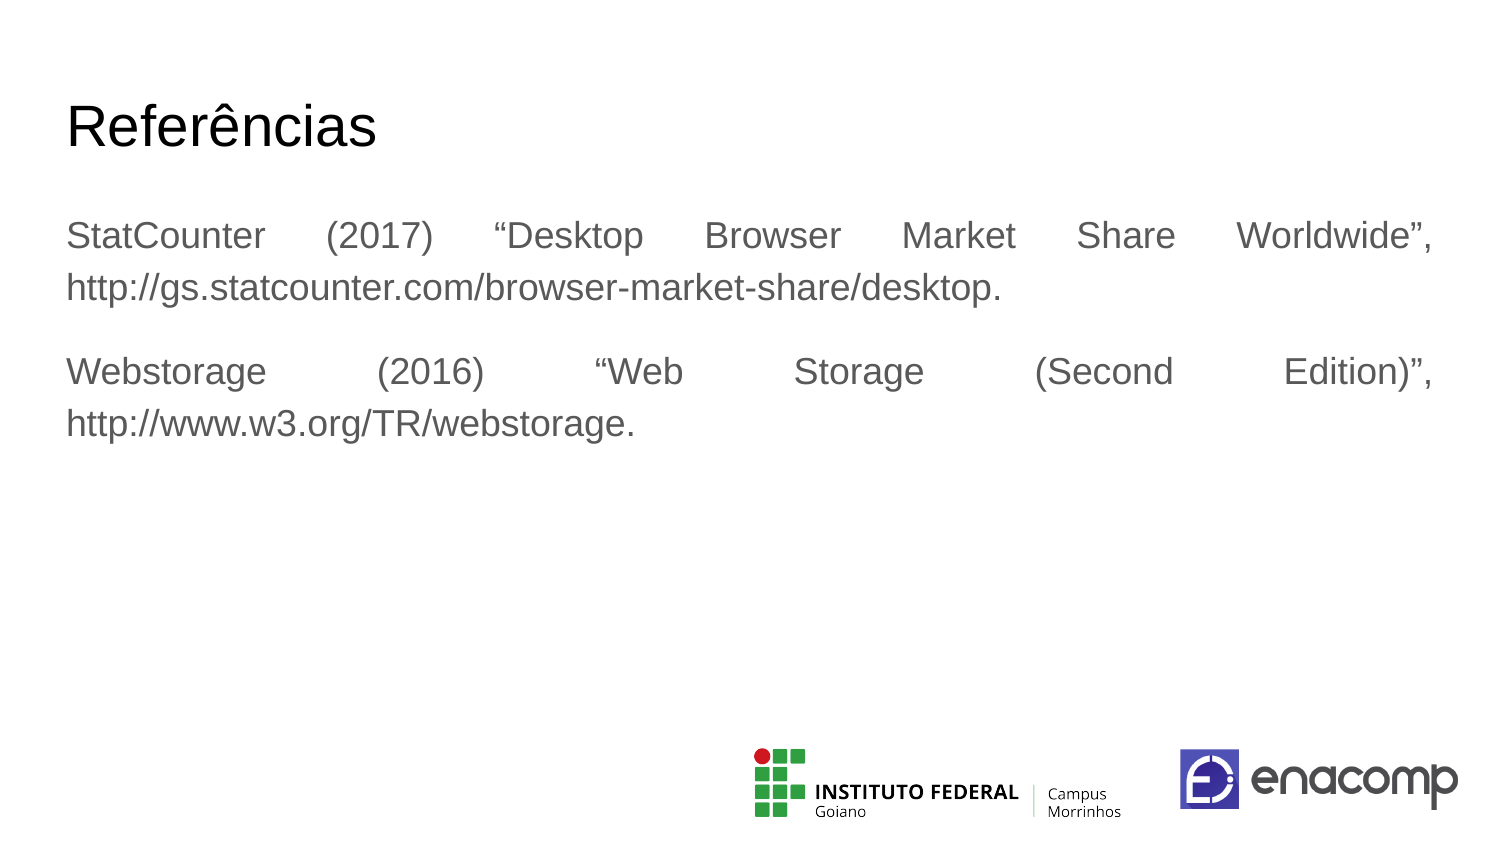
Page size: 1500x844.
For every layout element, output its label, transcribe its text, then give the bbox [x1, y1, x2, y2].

picture [739, 649, 1129, 844]
list StatCounter (2017) “Desktop Browser Market Share Worldwide”, http://gs.statcounter.com/browser-market-share/desktop. Webstorage (2016) “Web Storage (Second Edition)”, http://www.w3.org/TR/webstorage. [51, 189, 1449, 750]
title Referências [51, 72, 1449, 167]
picture [1180, 749, 1458, 810]
